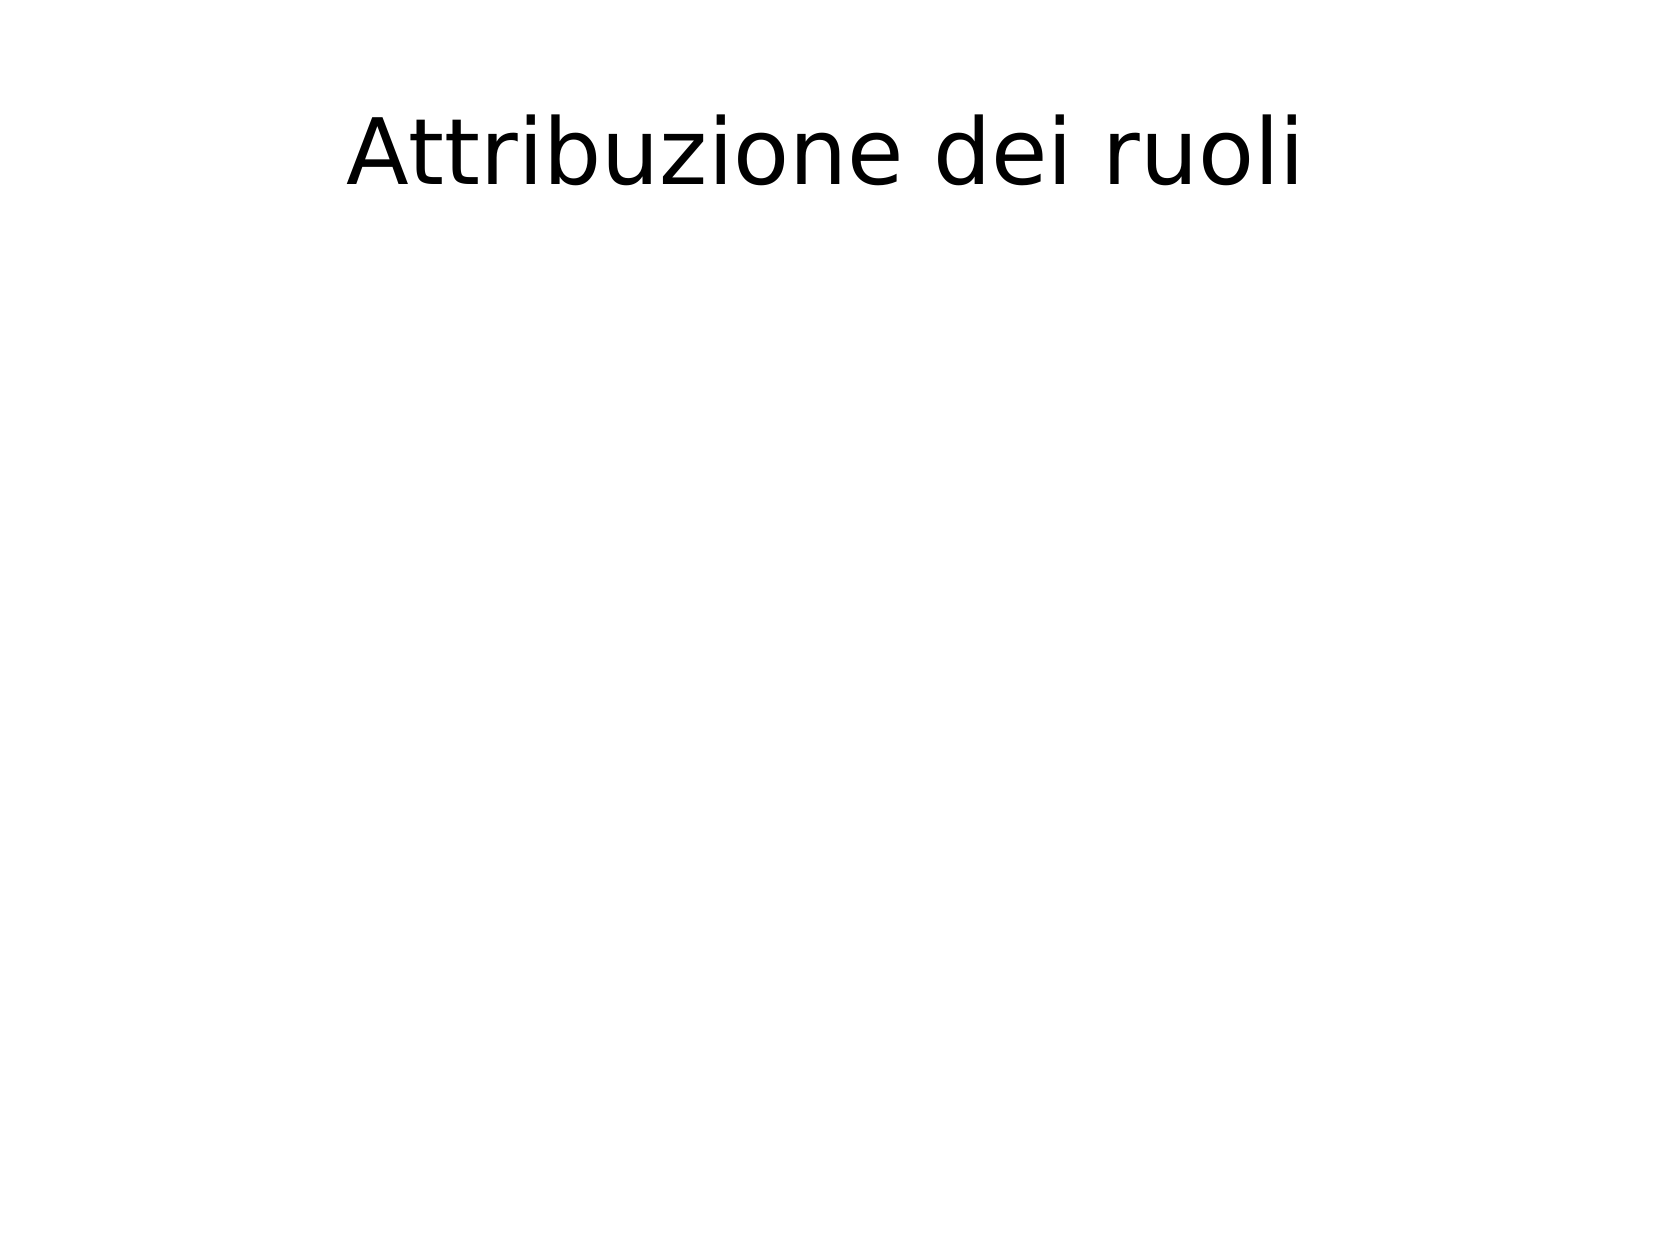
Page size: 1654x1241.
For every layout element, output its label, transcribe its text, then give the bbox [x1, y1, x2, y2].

title Attribuzione dei ruoli [82, 56, 1571, 250]
